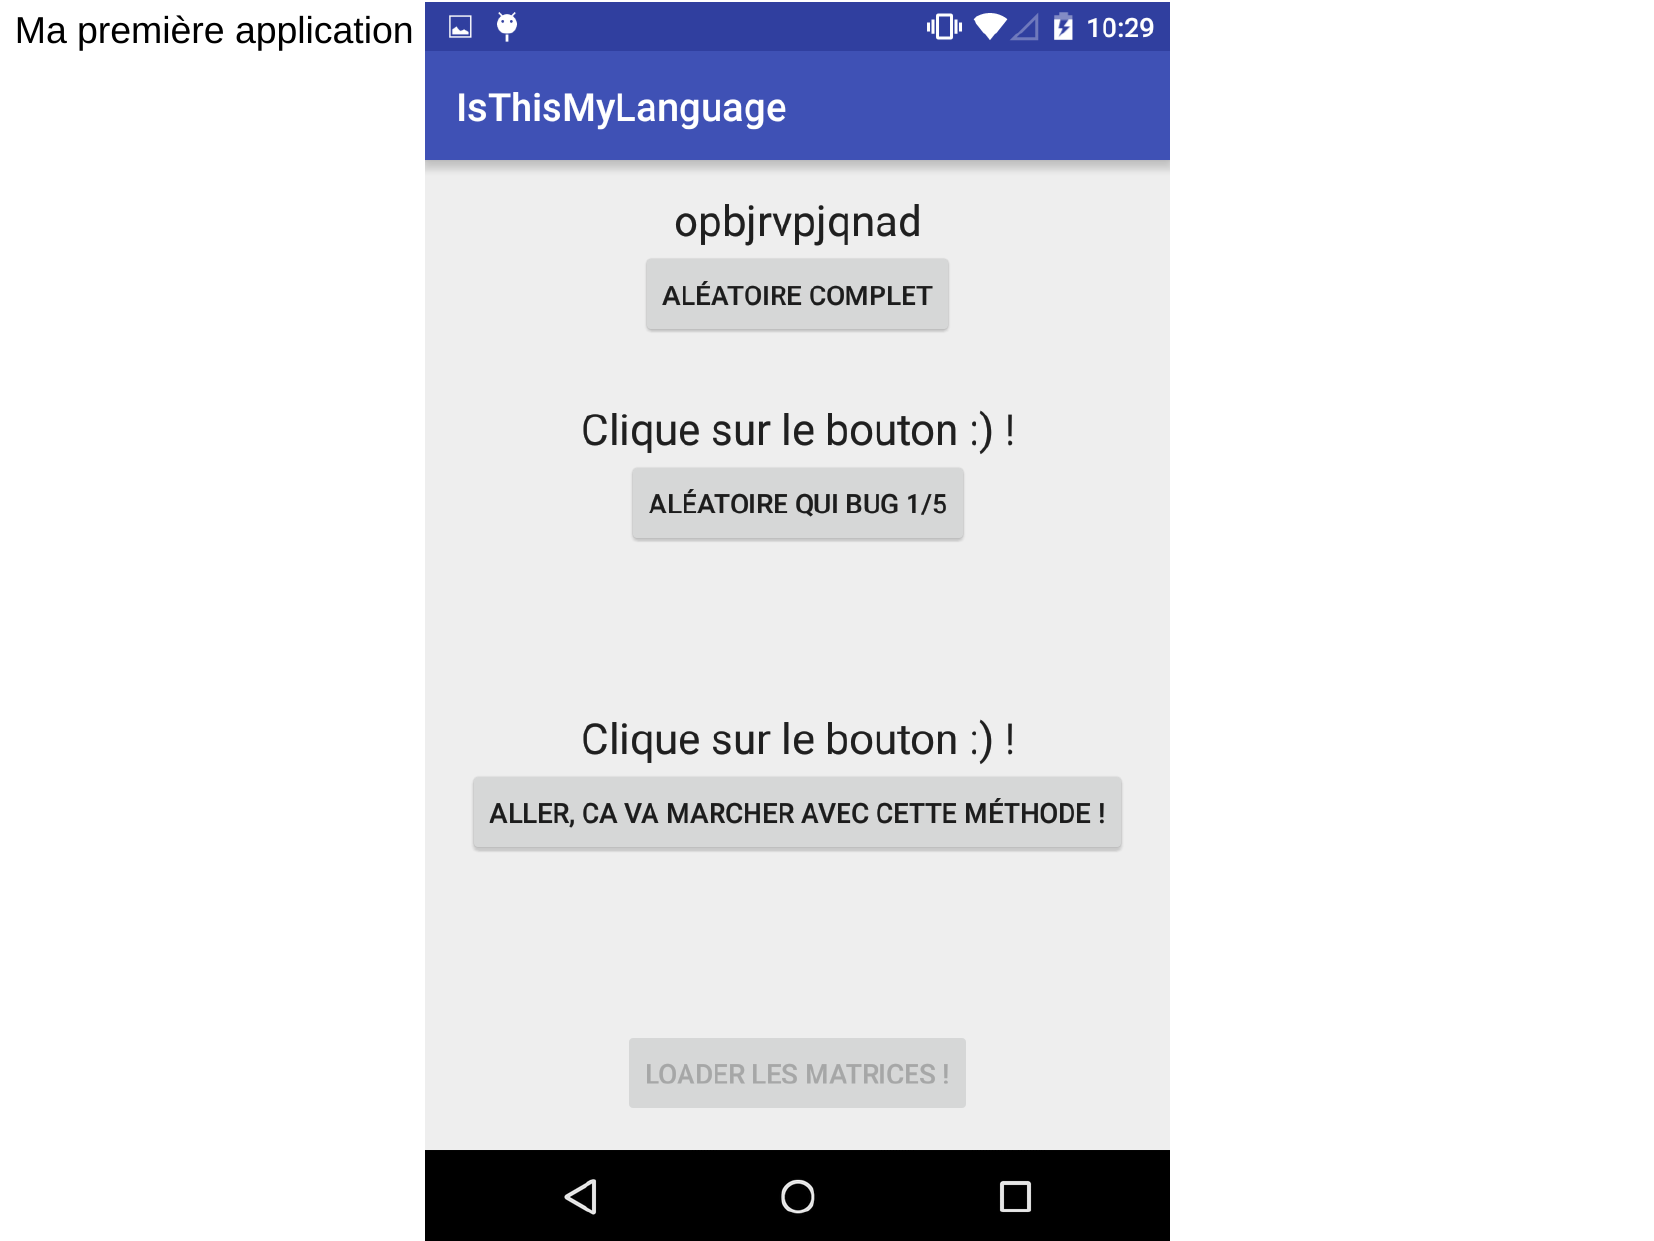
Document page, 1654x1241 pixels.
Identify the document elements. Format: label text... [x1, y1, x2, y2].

text_box Ma première application [0, 2, 425, 60]
picture [425, 2, 1170, 1241]
